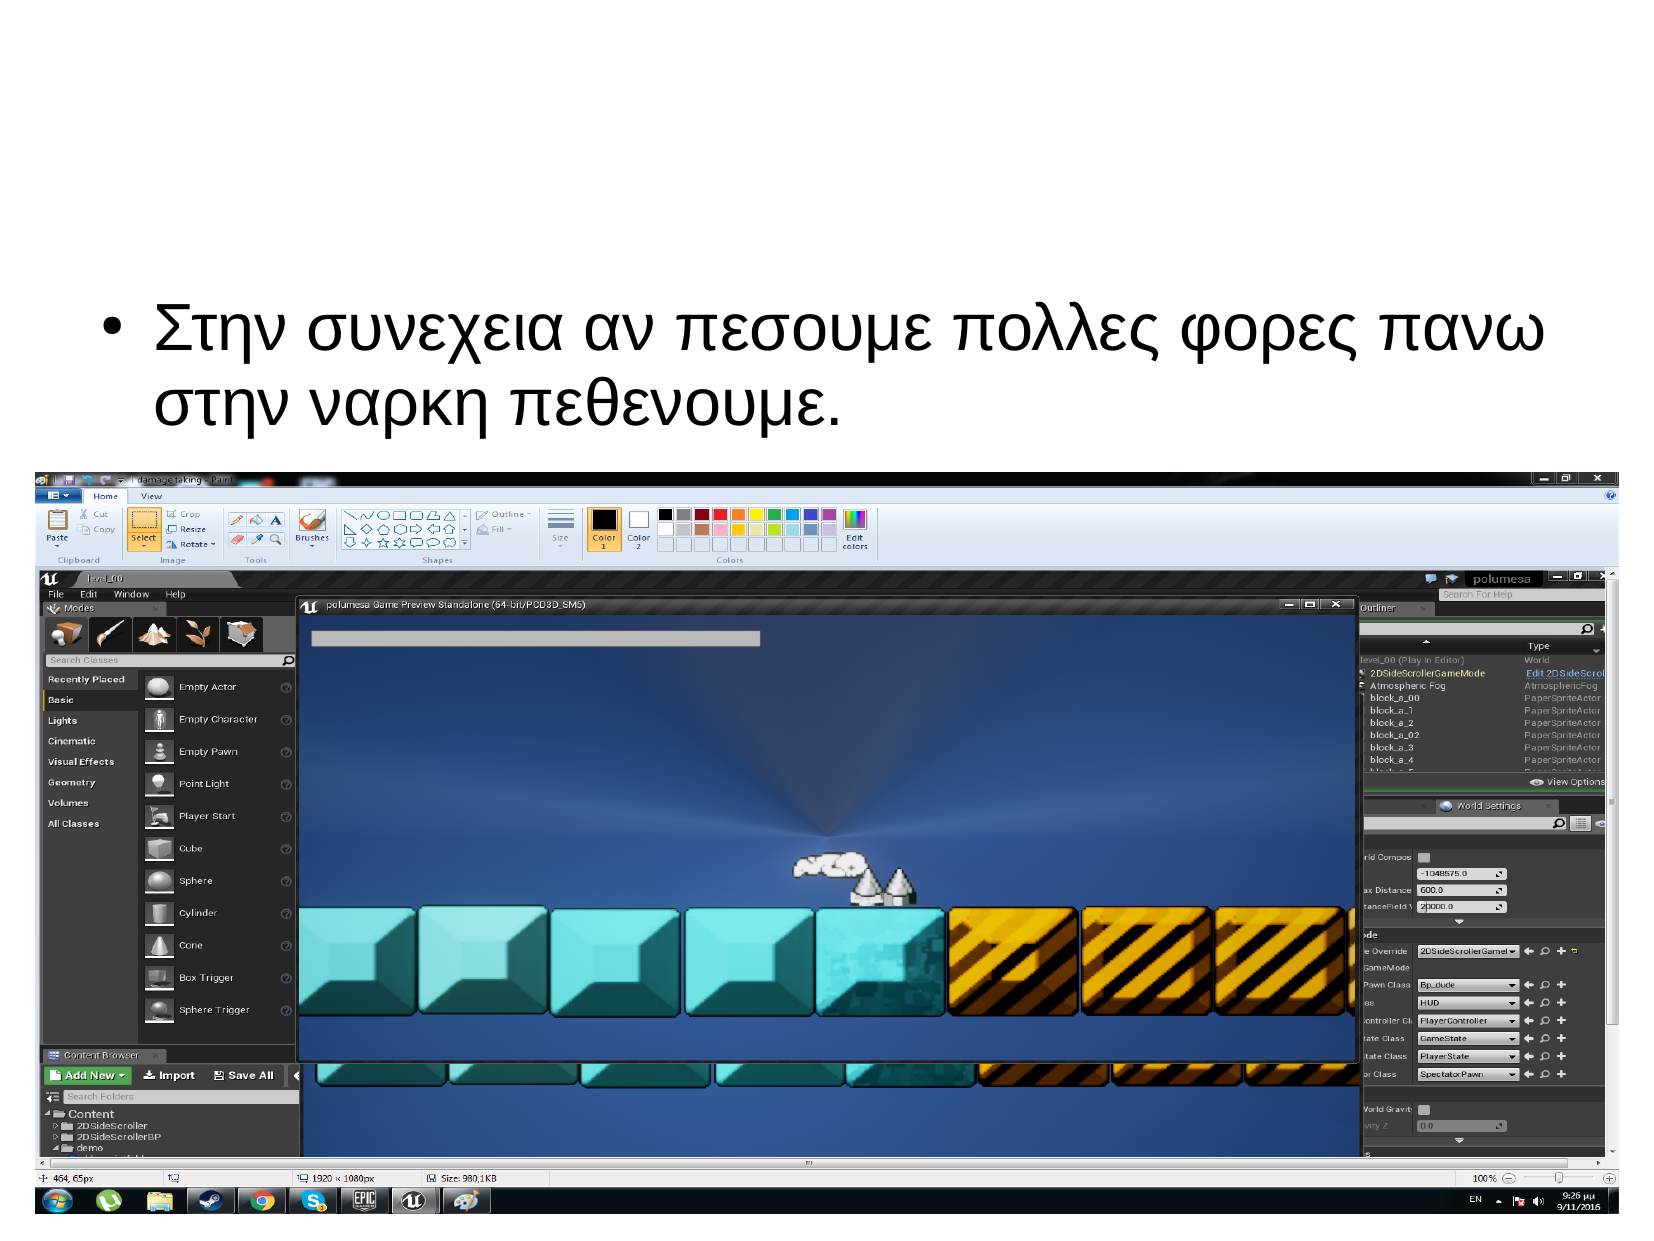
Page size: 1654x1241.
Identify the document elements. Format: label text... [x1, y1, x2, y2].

picture [35, 472, 1619, 1214]
list Στην συνεχεια αν πεσουμε πολλες φορες πανω στην ναρκη πεθενουμε. [82, 290, 1571, 472]
